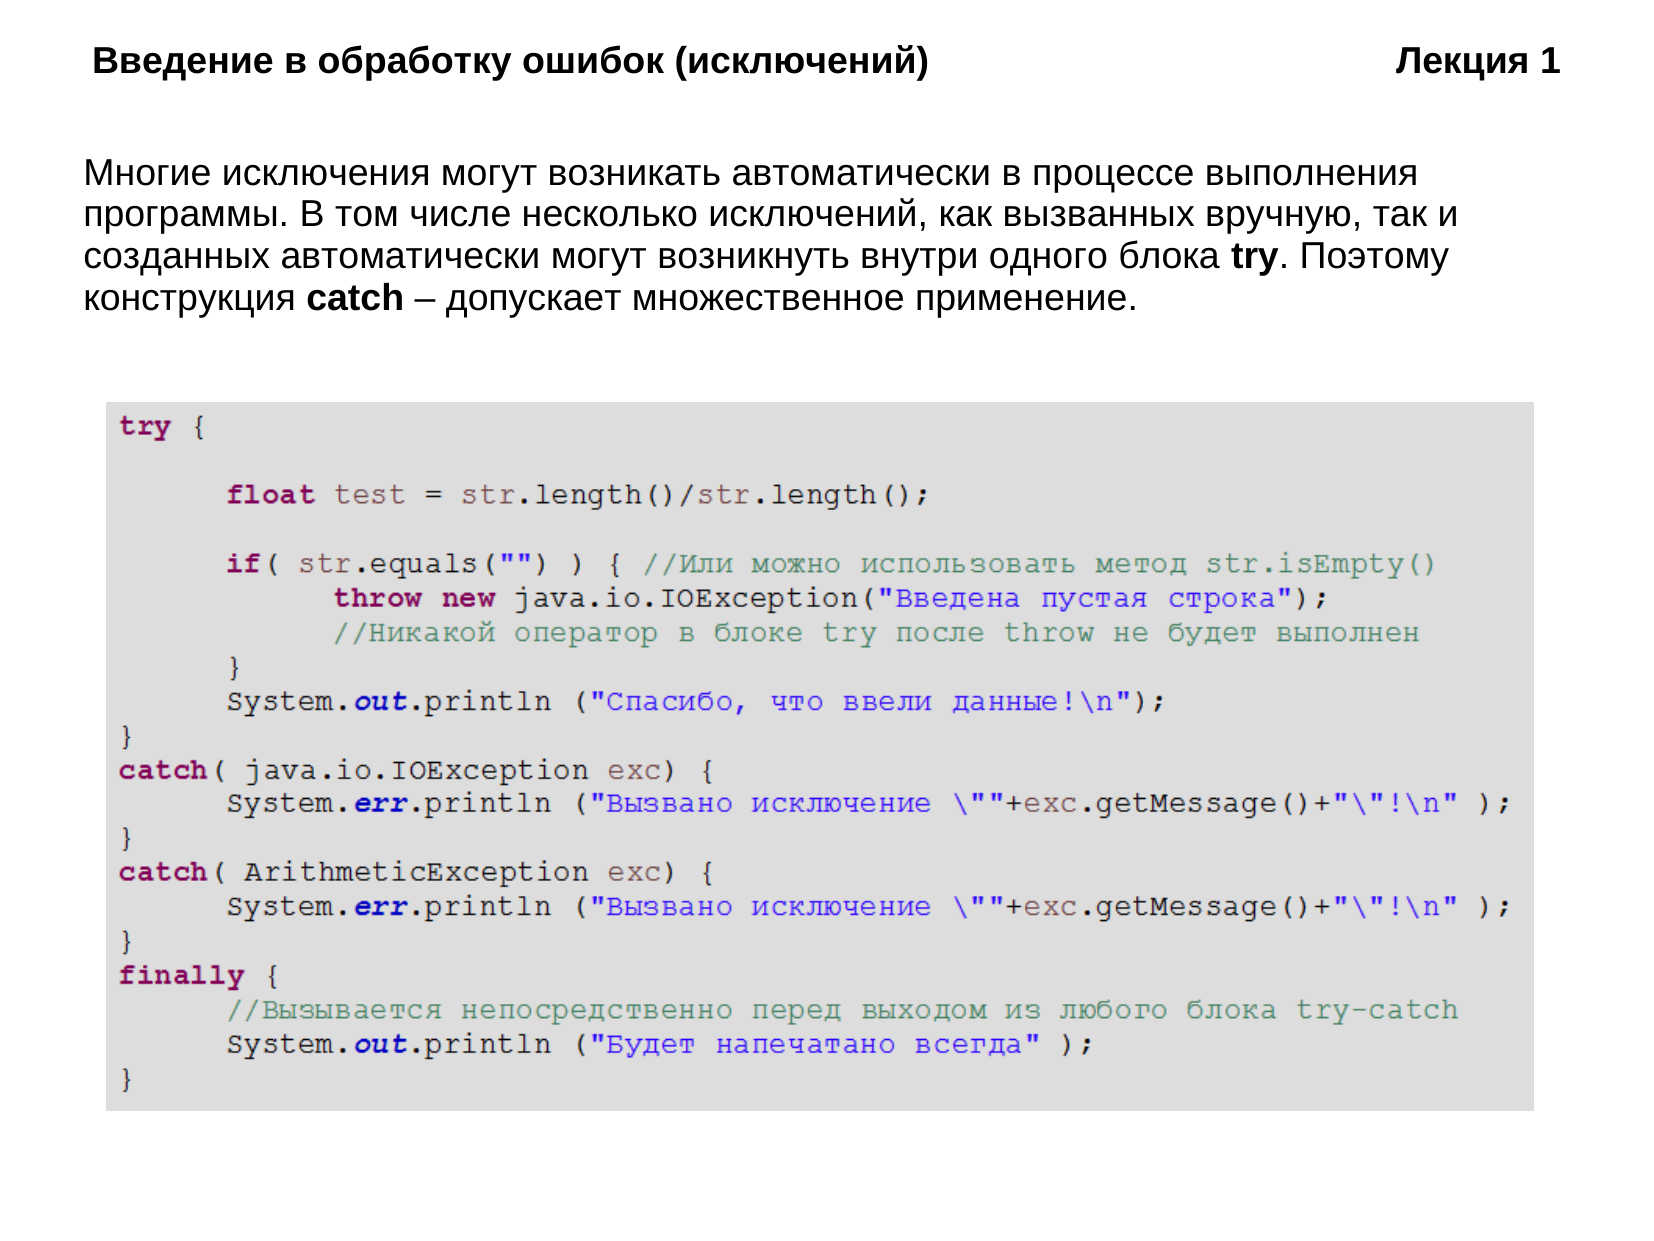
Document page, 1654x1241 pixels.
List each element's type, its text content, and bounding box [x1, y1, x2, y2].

picture [106, 402, 1534, 1111]
text_box Многие исключения могут возникать автоматически в процессе выполнения программы. В том числе несколько исключений, как вызванных вручную, так и созданных автоматически могут возникнуть внутри одного блока try. Поэтому конструкция catсh – допускает множественное применение. [68, 141, 1569, 532]
text_box Введение в обработку ошибок (исключений) Лекция 1 [82, 25, 1571, 95]
